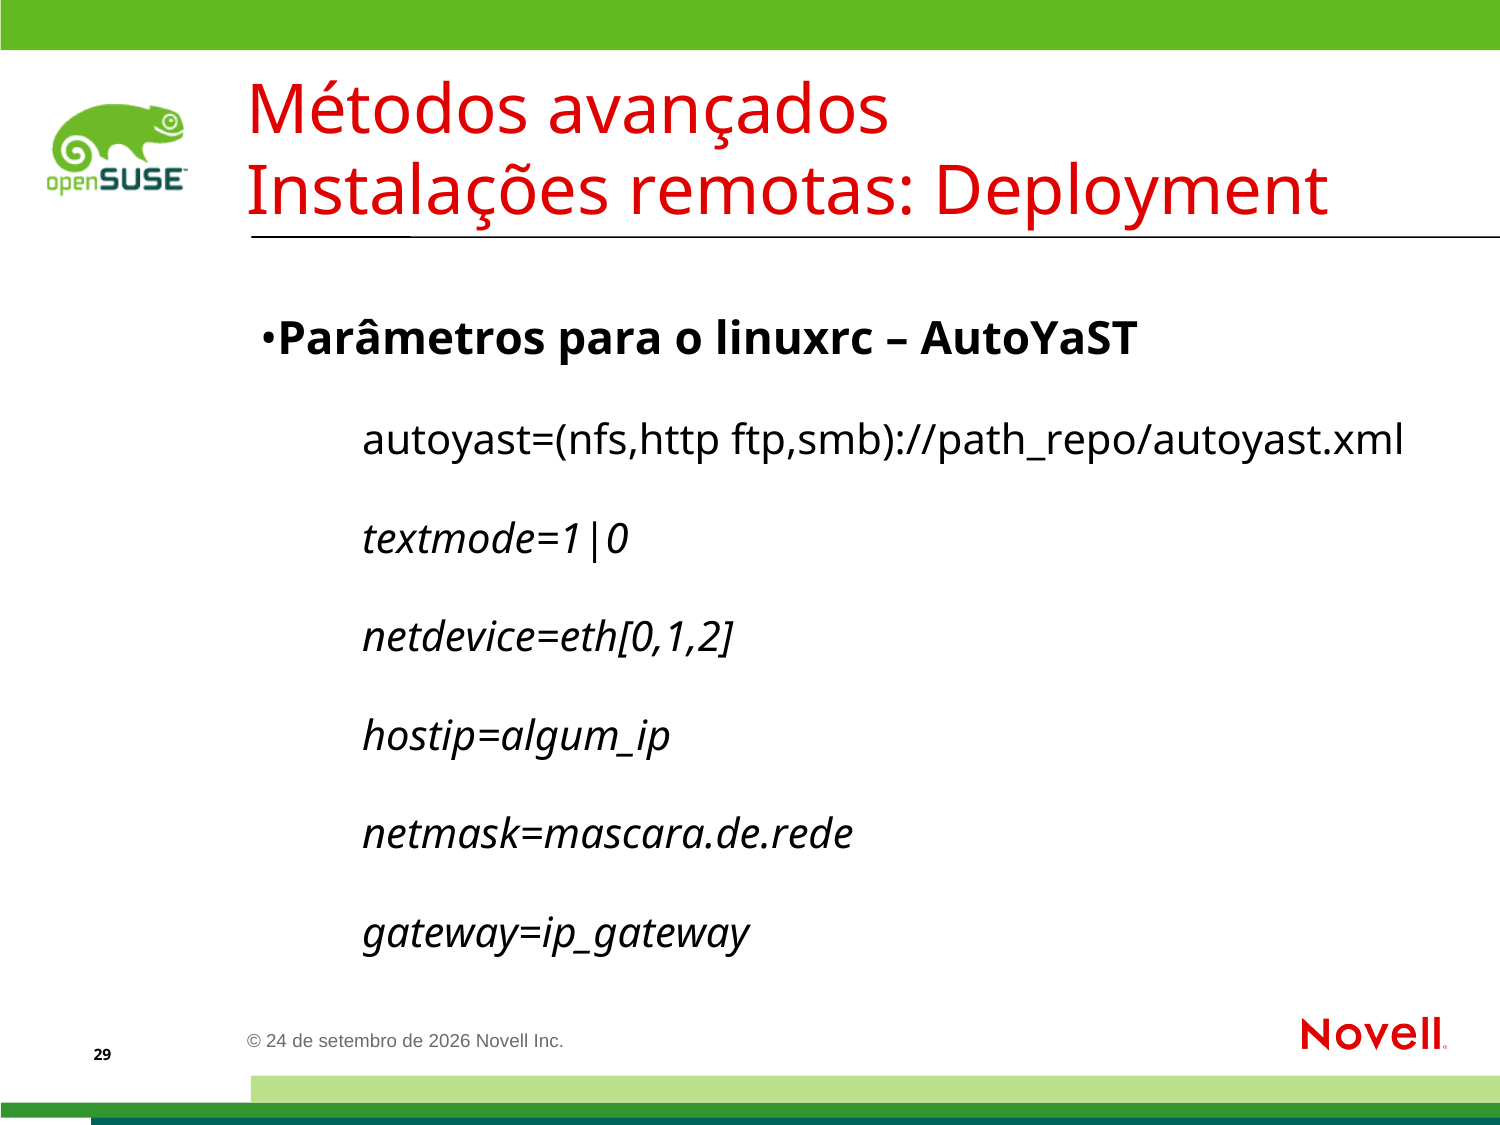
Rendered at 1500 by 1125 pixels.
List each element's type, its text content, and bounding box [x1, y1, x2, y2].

picture [47, 104, 188, 197]
picture [1295, 1026, 1453, 1056]
list Parâmetros para o linuxrc – AutoYaST autoyast=(nfs,http ftp,smb)://path_repo/autoyast.xml textmode=1|0 netdevice=eth[0,1,2] hostip=algum_ip netmask=mascara.de.rede gateway=ip_gateway [245, 267, 1458, 1026]
title Métodos avançados Instalações remotas: Deployment [246, 60, 1409, 239]
